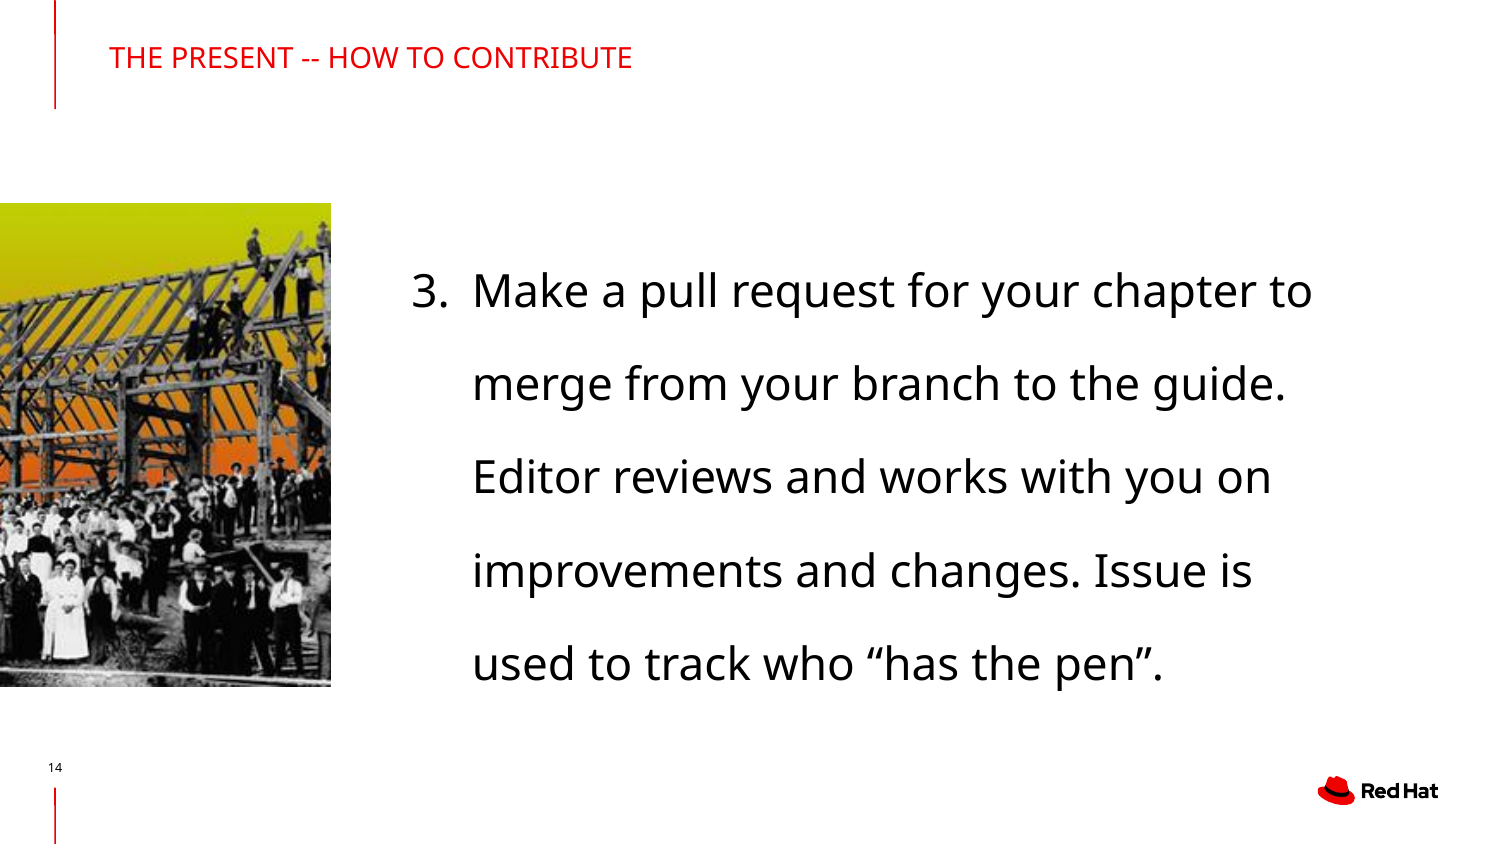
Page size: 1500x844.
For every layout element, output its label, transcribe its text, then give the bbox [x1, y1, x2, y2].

picture [1317, 776, 1438, 805]
title Make a pull request for your chapter to merge from your branch to the guide. Editor reviews and works with you on improvements and changes. Issue is used to track who “has the pen”. [396, 203, 1328, 688]
subtitle THE PRESENT -- HOW TO CONTRIBUTE [55, 6, 689, 108]
picture [0, 203, 331, 688]
slide_number <number> [10, 759, 101, 777]
